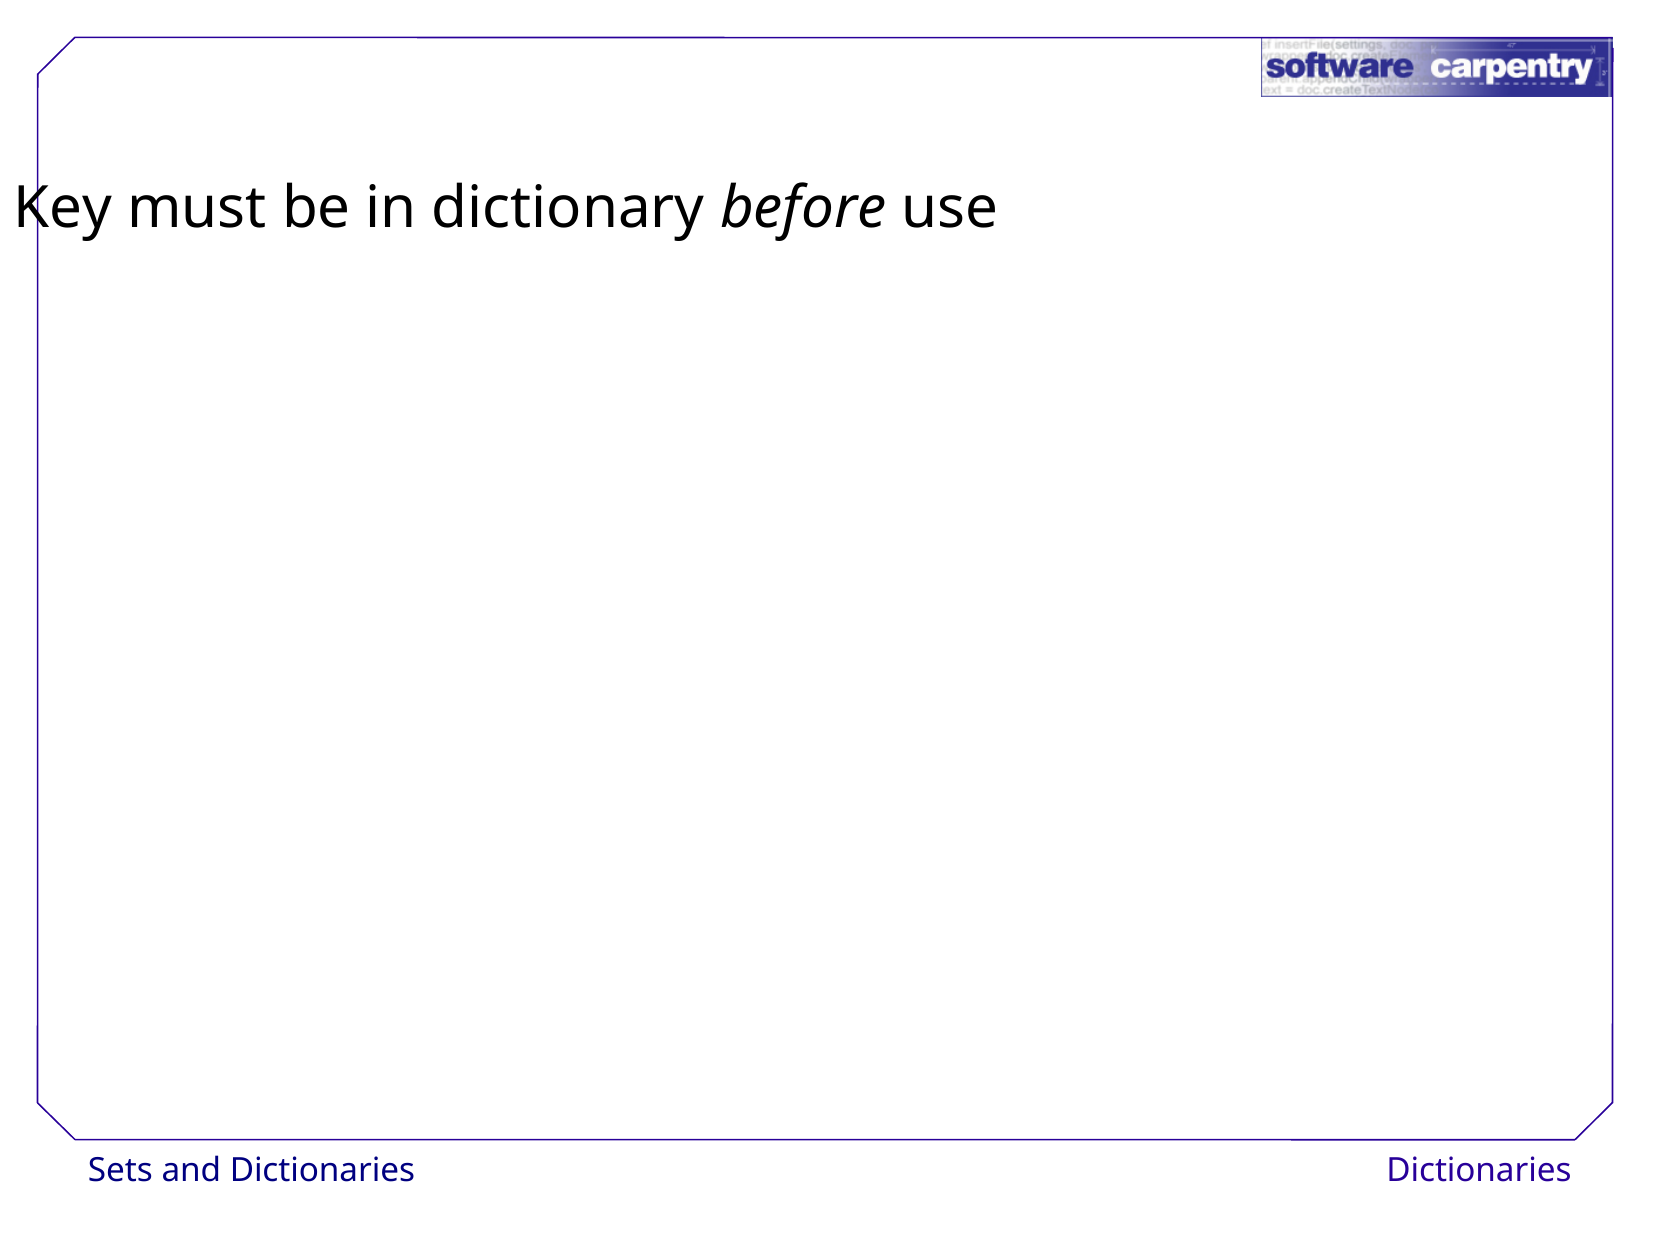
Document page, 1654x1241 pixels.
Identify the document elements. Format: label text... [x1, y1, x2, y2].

text_box Key must be in dictionary before use [0, 126, 1164, 248]
picture [1261, 39, 1613, 97]
